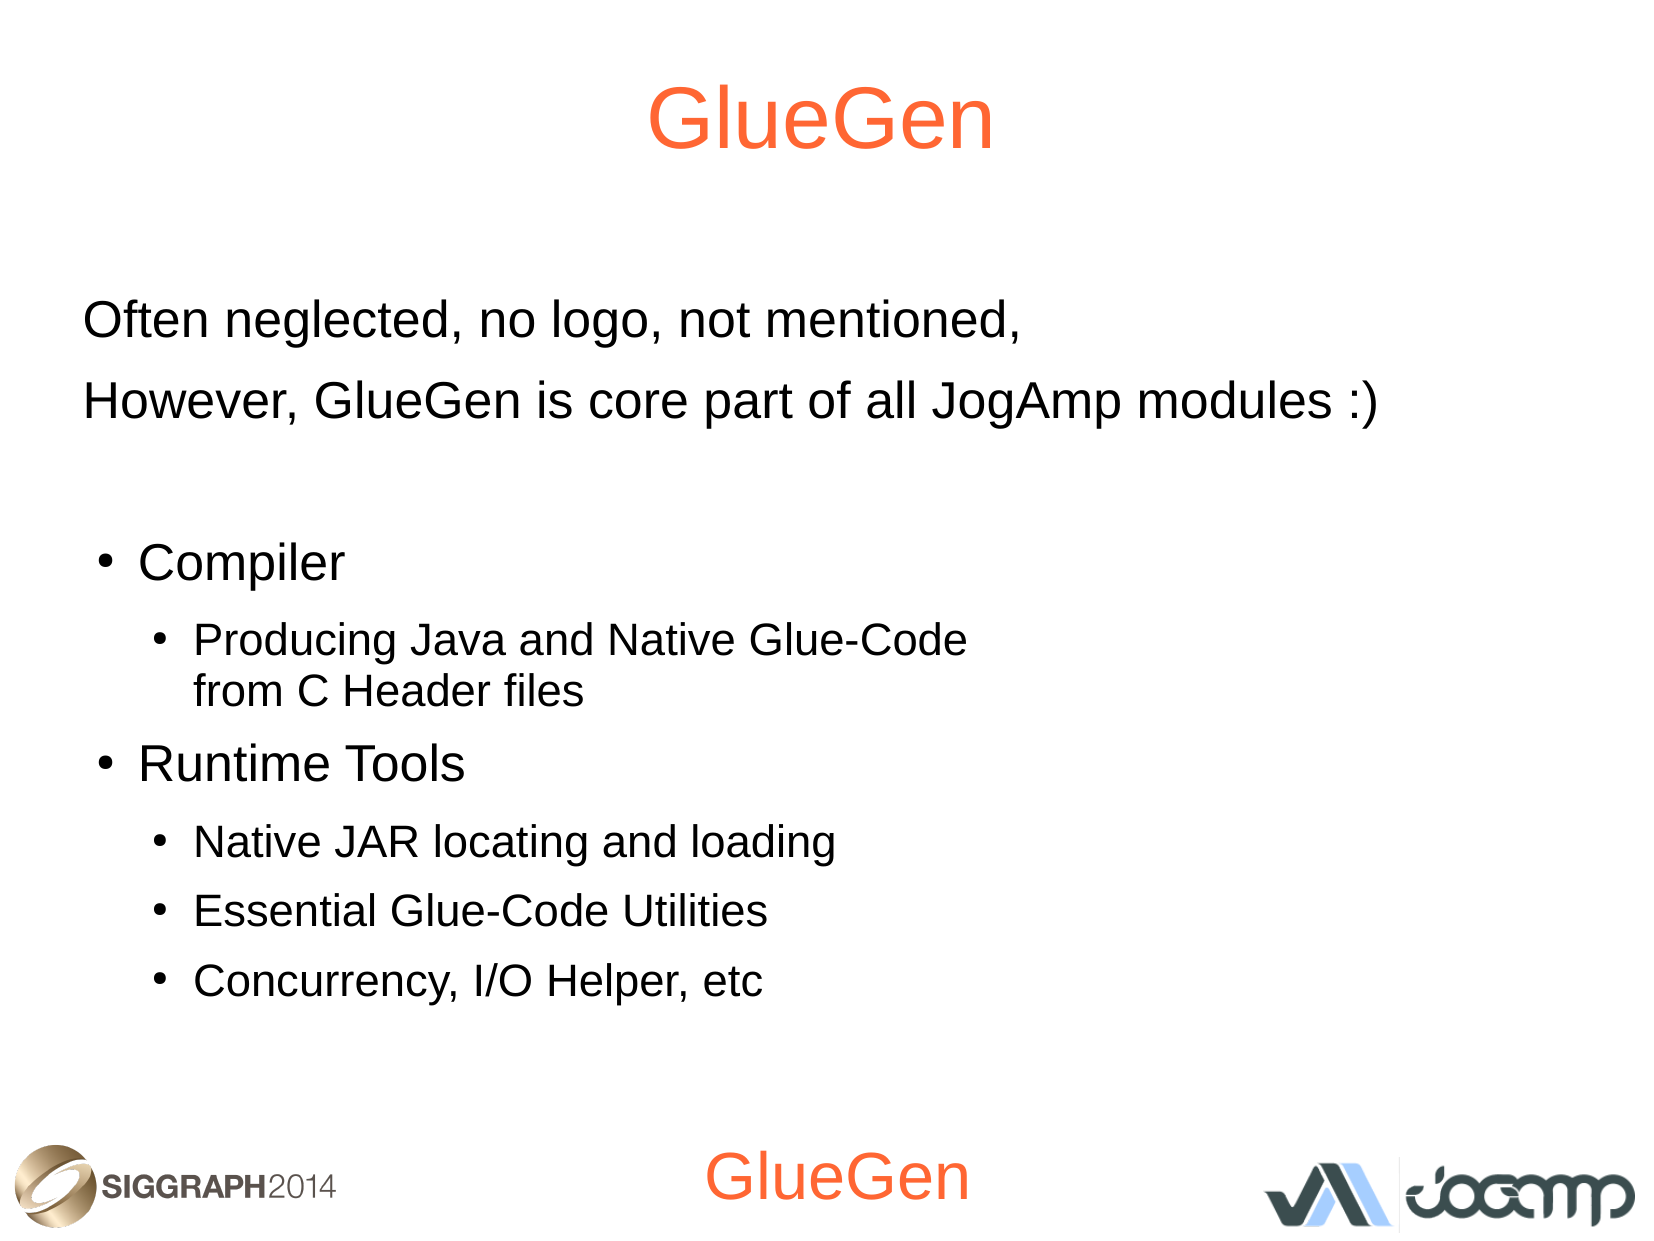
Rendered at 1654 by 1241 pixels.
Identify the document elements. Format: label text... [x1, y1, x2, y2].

text_box GlueGen [690, 1131, 988, 1221]
list Often neglected, no logo, not mentioned, However, GlueGen is core part of all JogAmp modules :) Compiler Producing Java and Native Glue-Code from C Header files Runtime Tools Native JAR locating and loading Essential Glue-Code Utilities Concurrency, I/O Helper, etc [82, 290, 1538, 1010]
picture [1262, 1157, 1635, 1233]
title GlueGen [68, 49, 1576, 188]
picture [7, 1133, 343, 1239]
